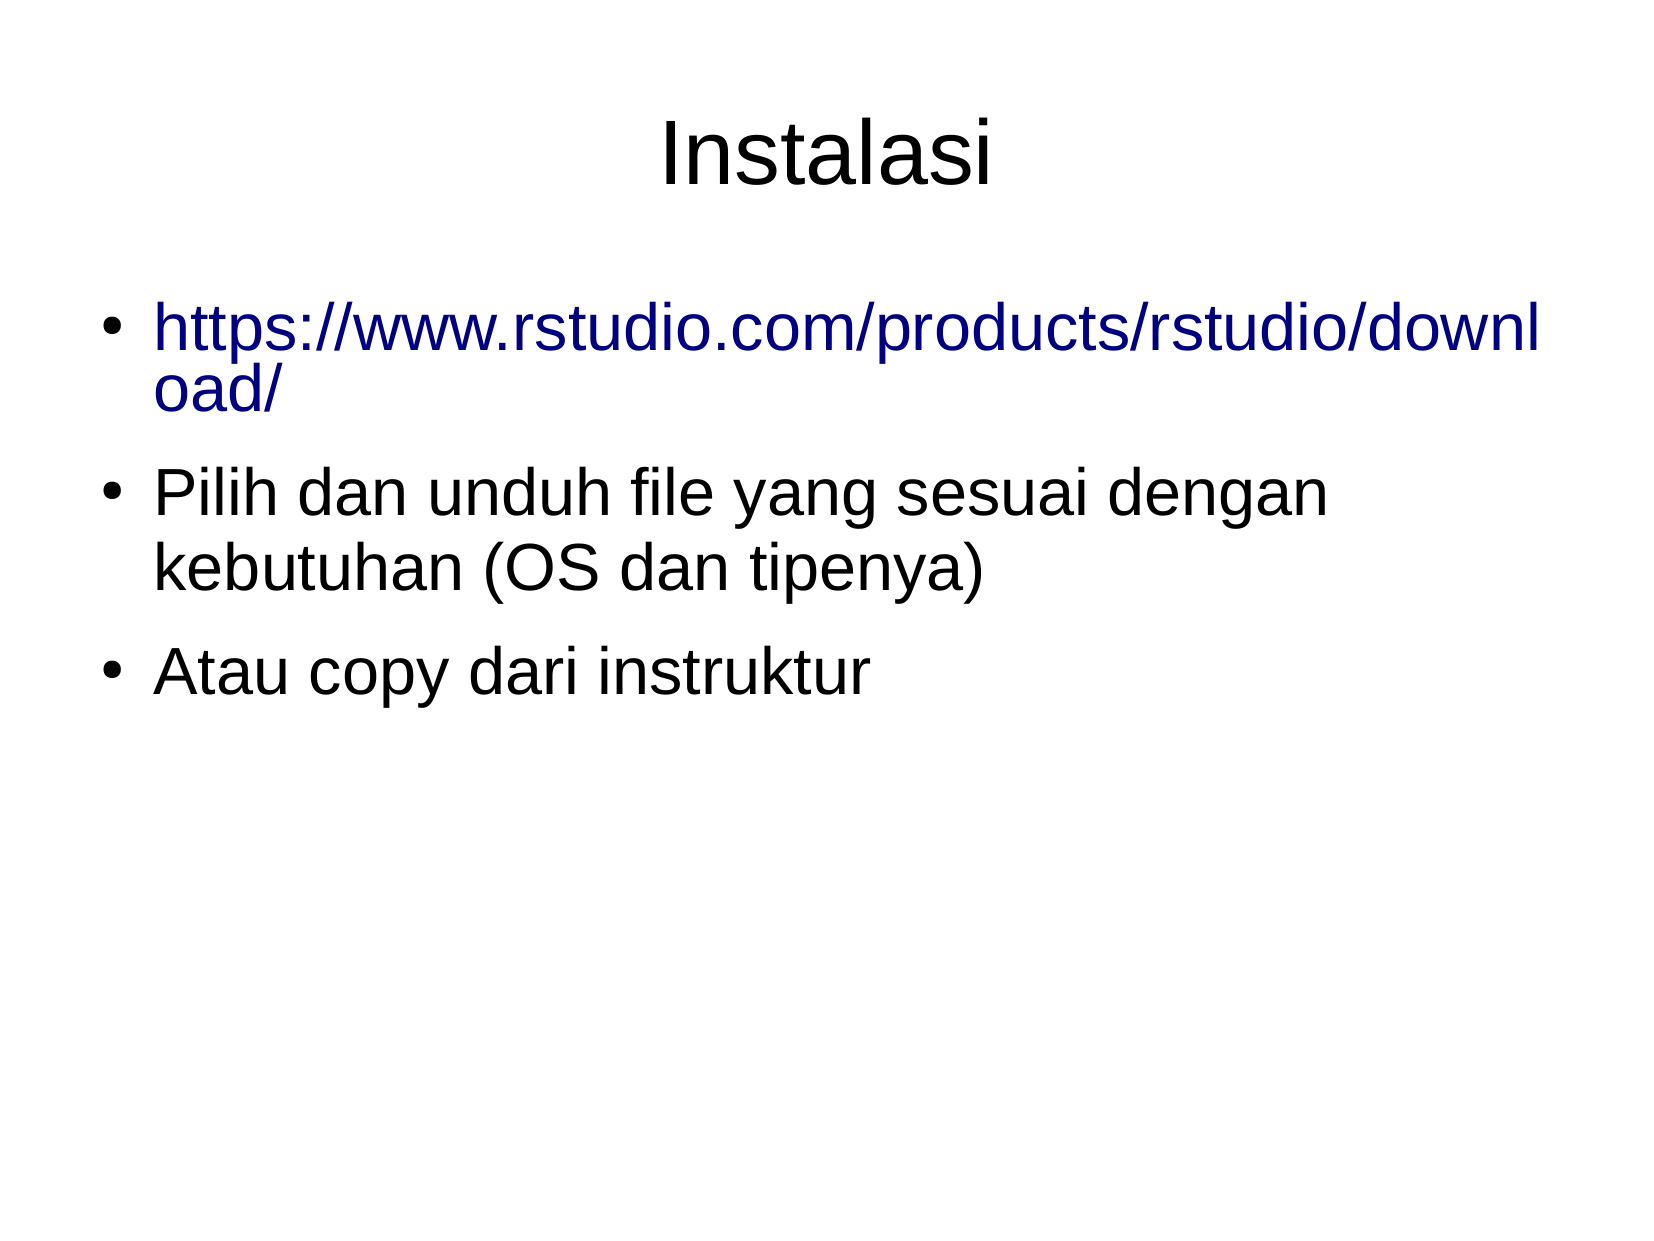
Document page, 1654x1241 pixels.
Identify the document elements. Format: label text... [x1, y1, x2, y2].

title Instalasi [82, 49, 1571, 257]
list https://www.rstudio.com/products/rstudio/download/ Pilih dan unduh file yang sesuai dengan kebutuhan (OS dan tipenya) Atau copy dari instruktur [82, 290, 1571, 1010]
